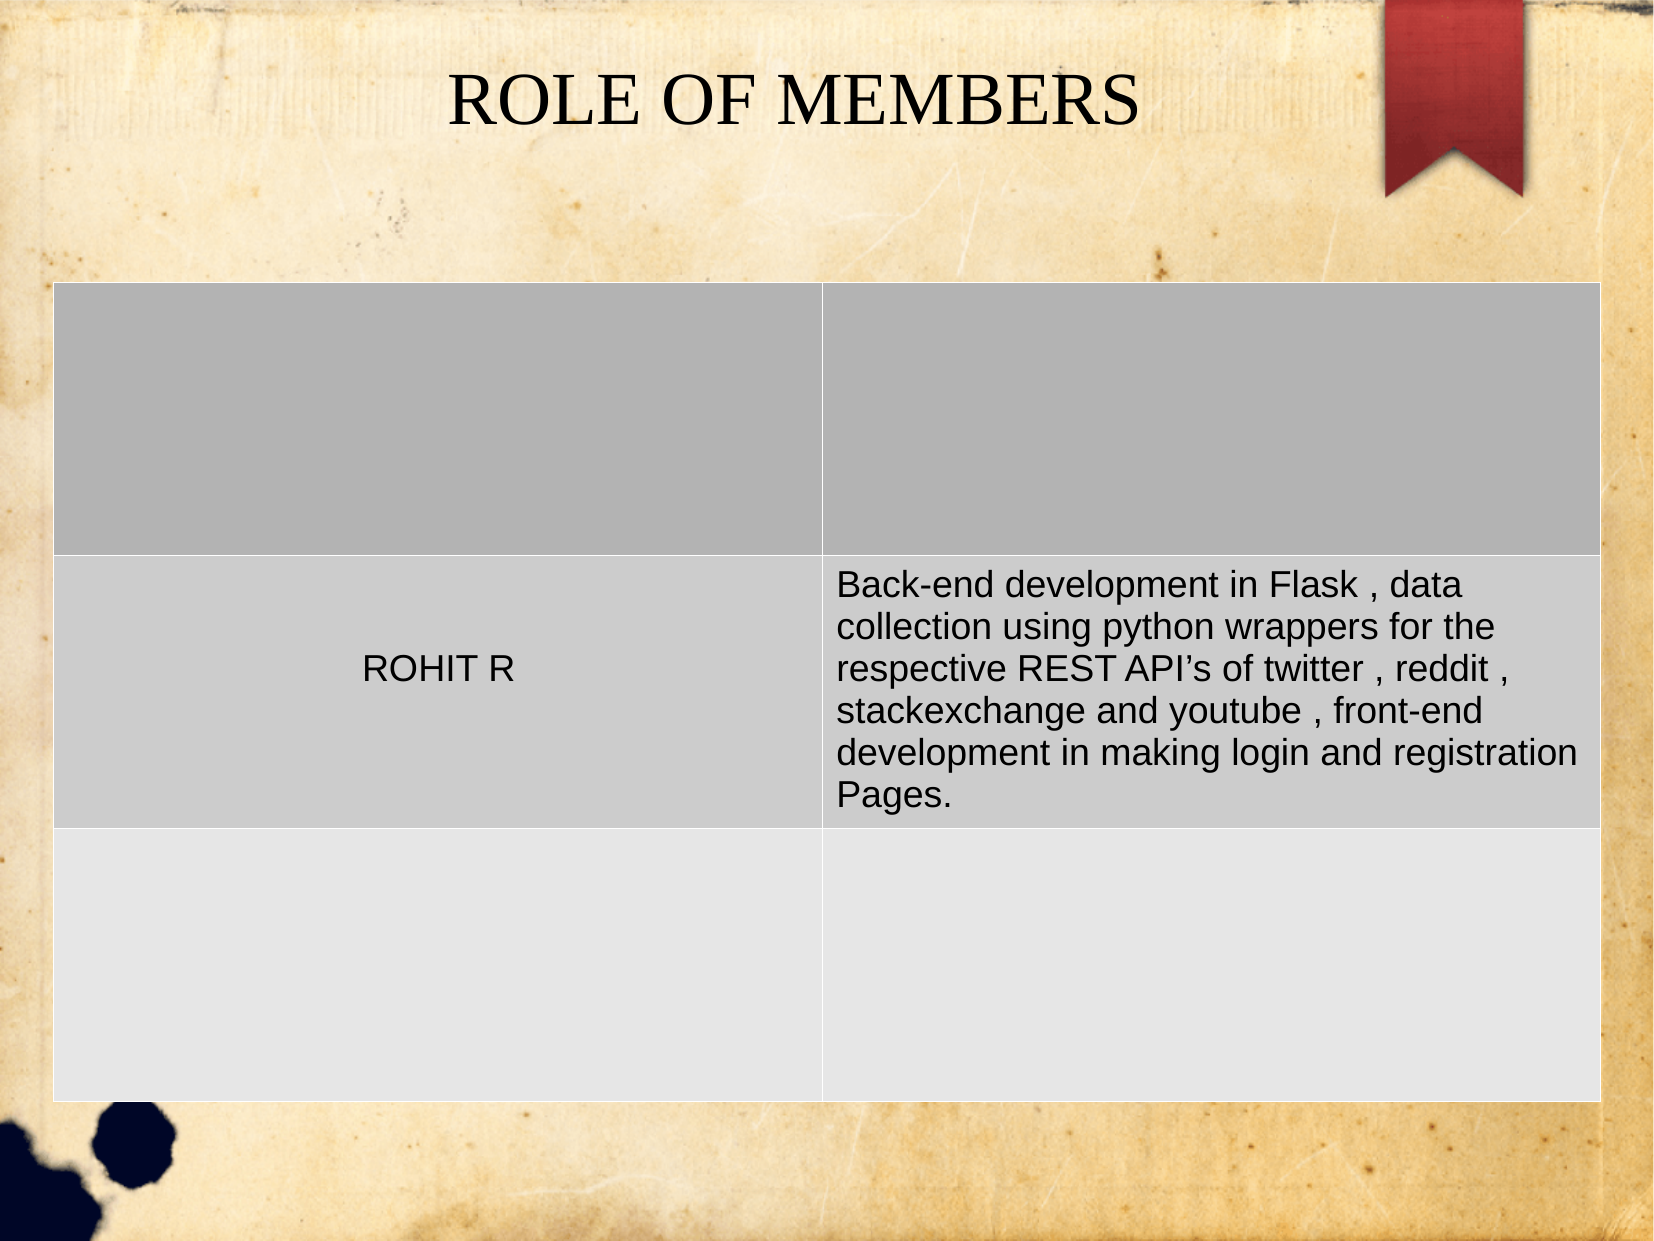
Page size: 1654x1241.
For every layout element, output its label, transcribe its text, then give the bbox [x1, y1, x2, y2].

table_header [54, 283, 822, 555]
table_header [823, 283, 1600, 555]
title ROLE OF MEMBERS [15, 17, 1576, 181]
table_cell Back-end development in Flask , data collection using python wrappers for the respective REST API’s of twitter , reddit , stackexchange and youtube , front-end development in making login and registration Pages. [823, 556, 1600, 828]
picture [0, 0, 1654, 1241]
table_cell ROHIT R [54, 556, 822, 828]
table_cell [54, 829, 822, 1101]
table_cell [823, 829, 1600, 1101]
